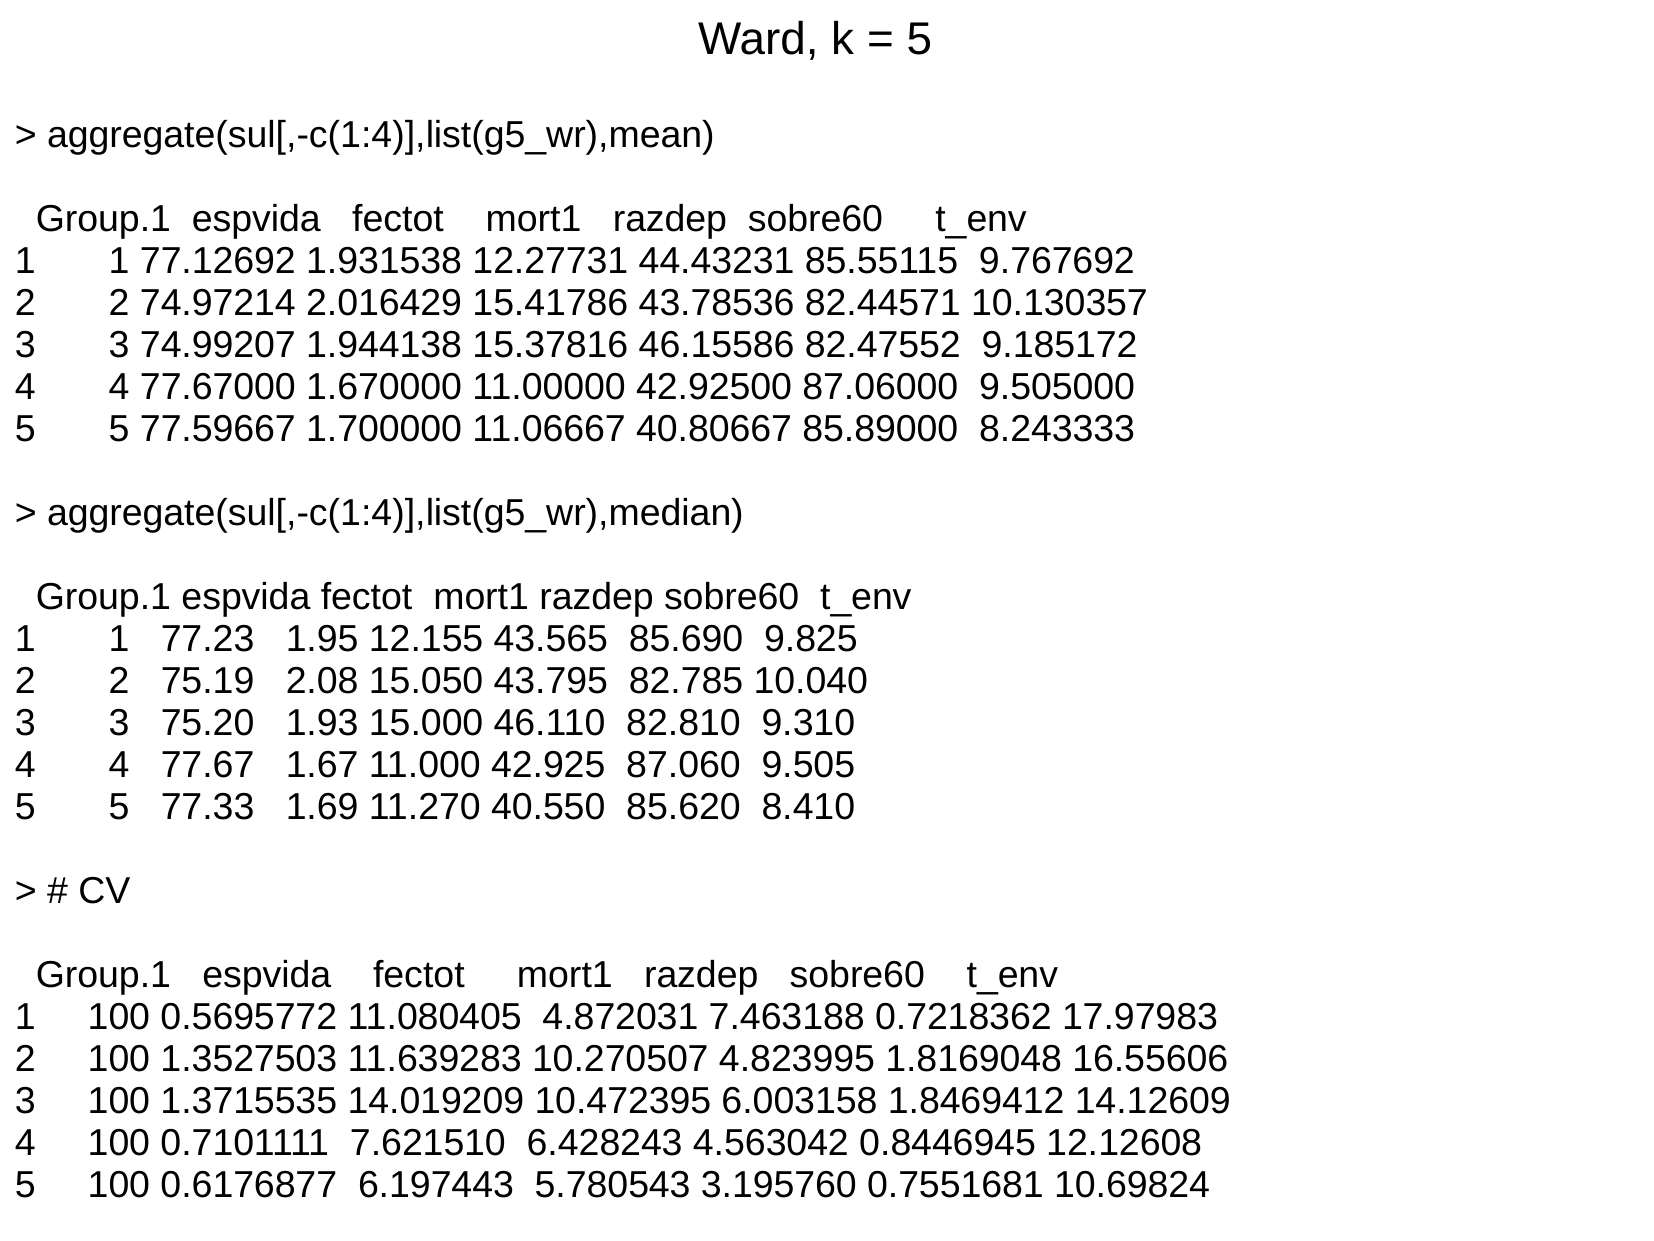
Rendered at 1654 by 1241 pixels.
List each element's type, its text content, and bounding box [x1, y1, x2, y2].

text_box > aggregate(sul[,-c(1:4)],list(g5_wr),mean) Group.1 espvida fectot mort1 razdep sobre60 t_env 1 1 77.12692 1.931538 12.27731 44.43231 85.55115 9.767692 2 2 74.97214 2.016429 15.41786 43.78536 82.44571 10.130357 3 3 74.99207 1.944138 15.37816 46.15586 82.47552 9.185172 4 4 77.67000 1.670000 11.00000 42.92500 87.06000 9.505000 5 5 77.59667 1.700000 11.06667 40.80667 85.89000 8.243333 > aggregate(sul[,-c(1:4)],list(g5_wr),median) Group.1 espvida fectot mort1 razdep sobre60 t_env 1 1 77.23 1.95 12.155 43.565 85.690 9.825 2 2 75.19 2.08 15.050 43.795 82.785 10.040 3 3 75.20 1.93 15.000 46.110 82.810 9.310 4 4 77.67 1.67 11.000 42.925 87.060 9.505 5 5 77.33 1.69 11.270 40.550 85.620 8.410 > # CV Group.1 espvida fectot mort1 razdep sobre60 t_env 1 100 0.5695772 11.080405 4.872031 7.463188 0.7218362 17.97983 2 100 1.3527503 11.639283 10.270507 4.823995 1.8169048 16.55606 3 100 1.3715535 14.019209 10.472395 6.003158 1.8469412 14.12609 4 100 0.7101111 7.621510 6.428243 4.563042 0.8446945 12.12608 5 100 0.6176877 6.197443 5.780543 3.195760 0.7551681 10.69824 [0, 106, 1246, 1213]
title Ward, k = 5 [70, 0, 1560, 142]
